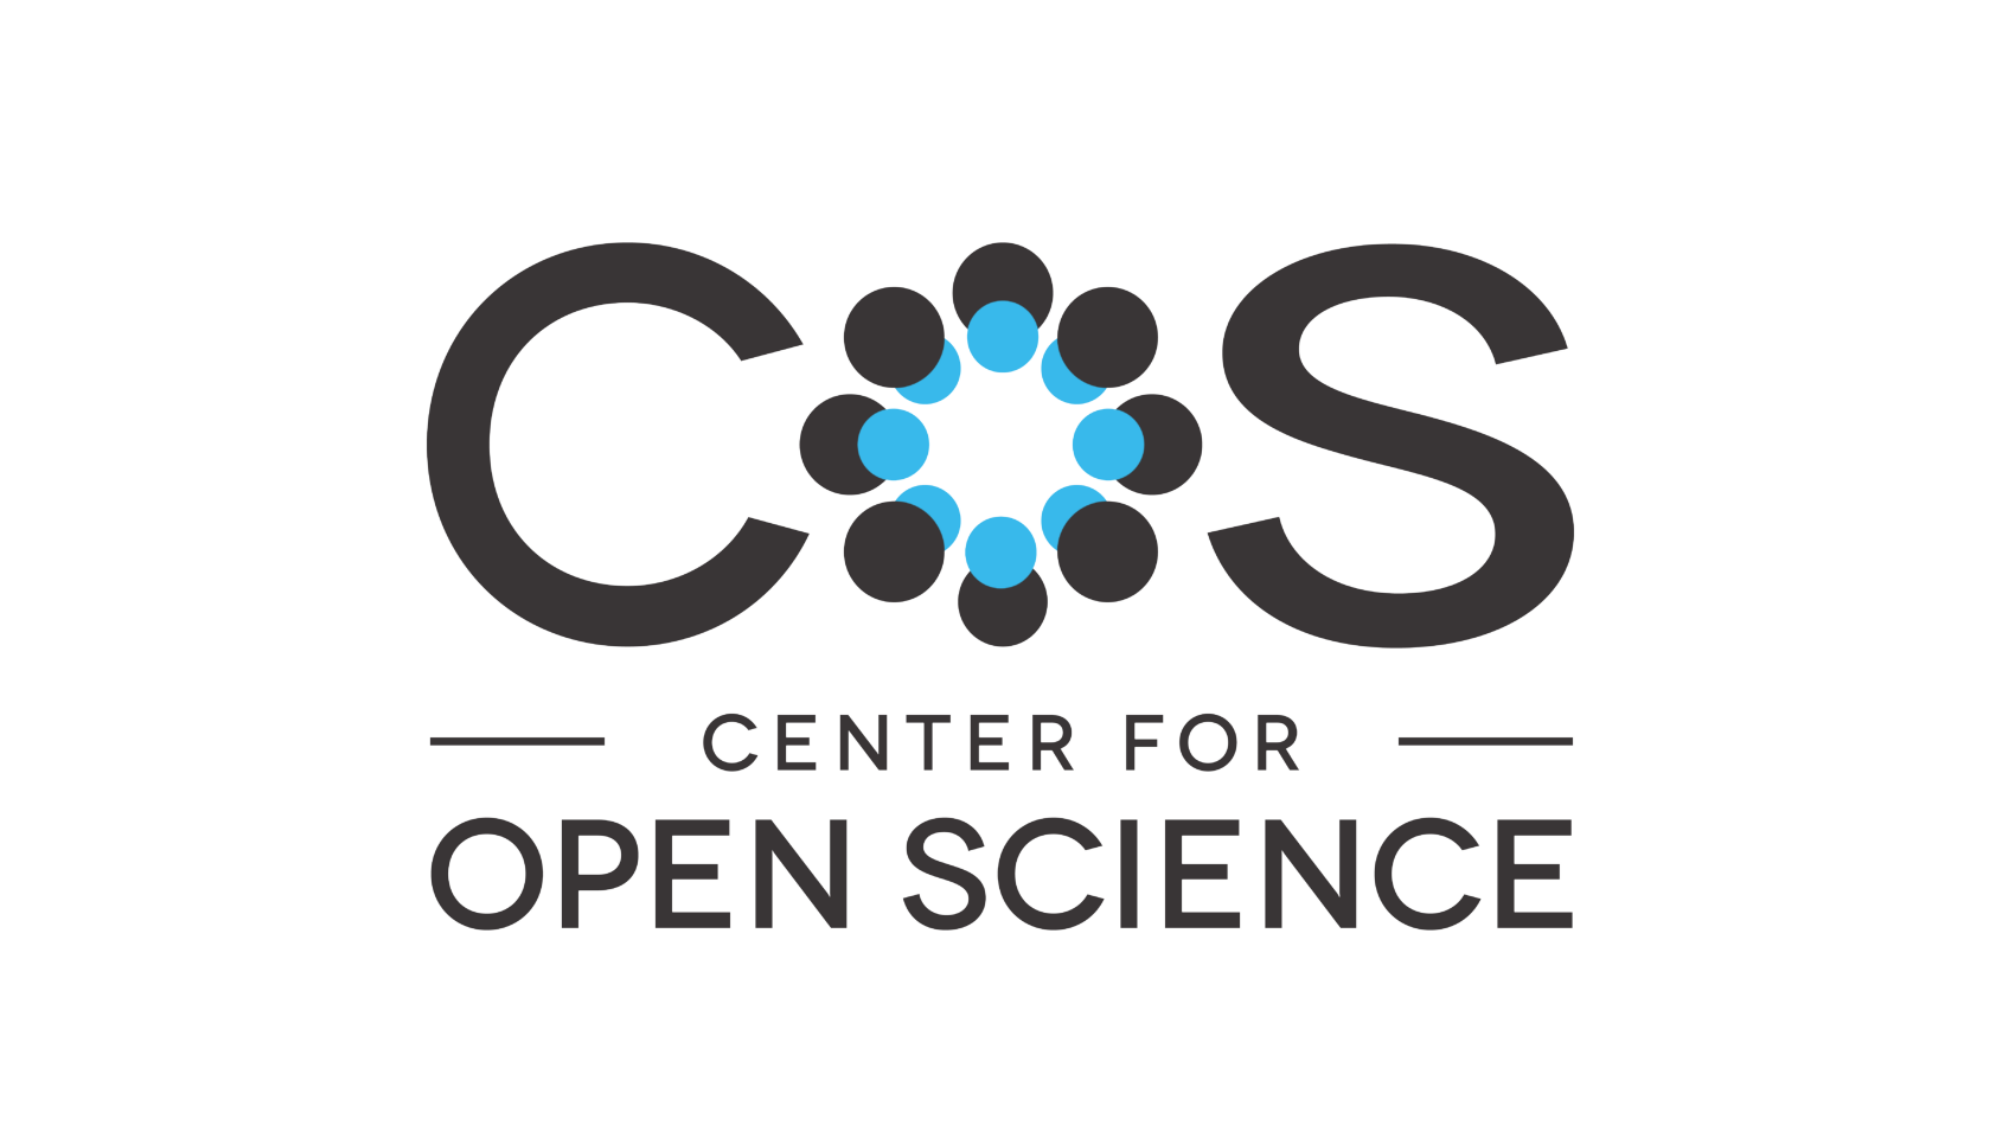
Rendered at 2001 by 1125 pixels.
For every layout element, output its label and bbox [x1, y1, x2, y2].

picture [242, 113, 1759, 1061]
